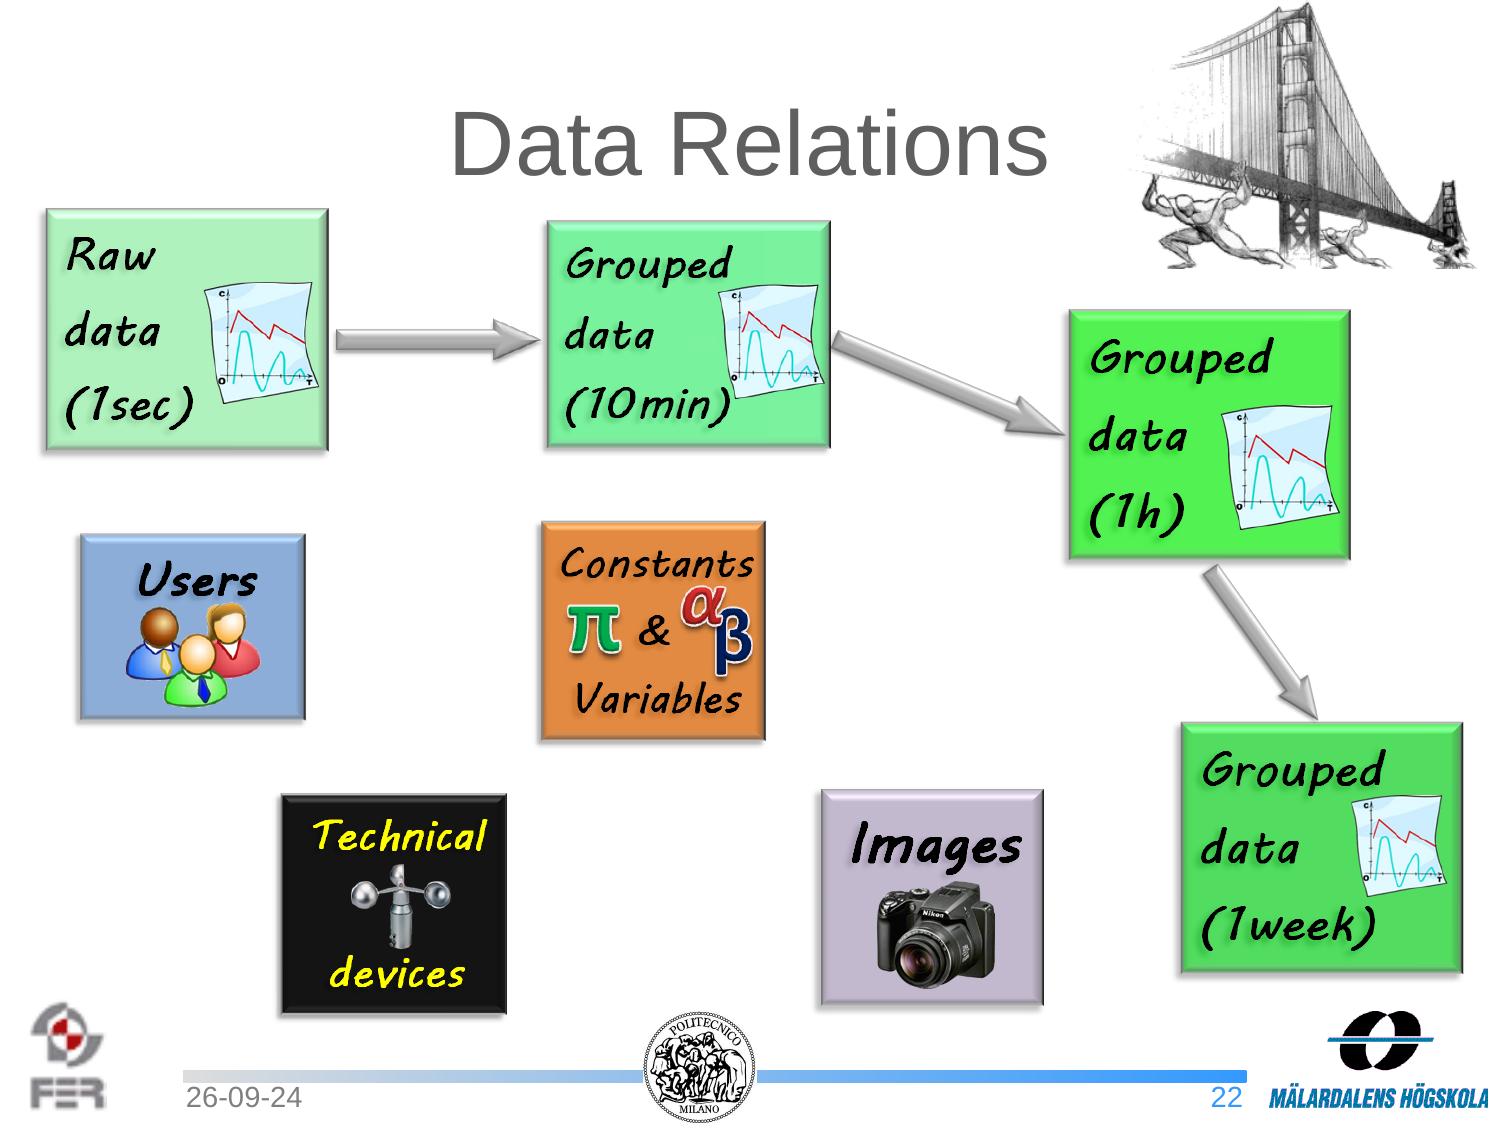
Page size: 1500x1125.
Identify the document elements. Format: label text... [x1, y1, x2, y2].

title Data Relations [75, 45, 1122, 233]
picture [271, 791, 508, 1025]
picture [1269, 1011, 1488, 1108]
picture [1435, 1096, 1441, 1104]
picture [809, 787, 1046, 1016]
picture [531, 519, 768, 750]
picture [1454, 1091, 1459, 1108]
picture [1368, 1093, 1374, 1104]
text_box 13-10-31 [171, 1070, 396, 1114]
picture [29, 987, 107, 1125]
text_box <numero> [1187, 1070, 1258, 1114]
picture [70, 531, 308, 729]
picture [643, 1011, 757, 1123]
picture [1122, 0, 1477, 269]
picture [35, 206, 1465, 984]
